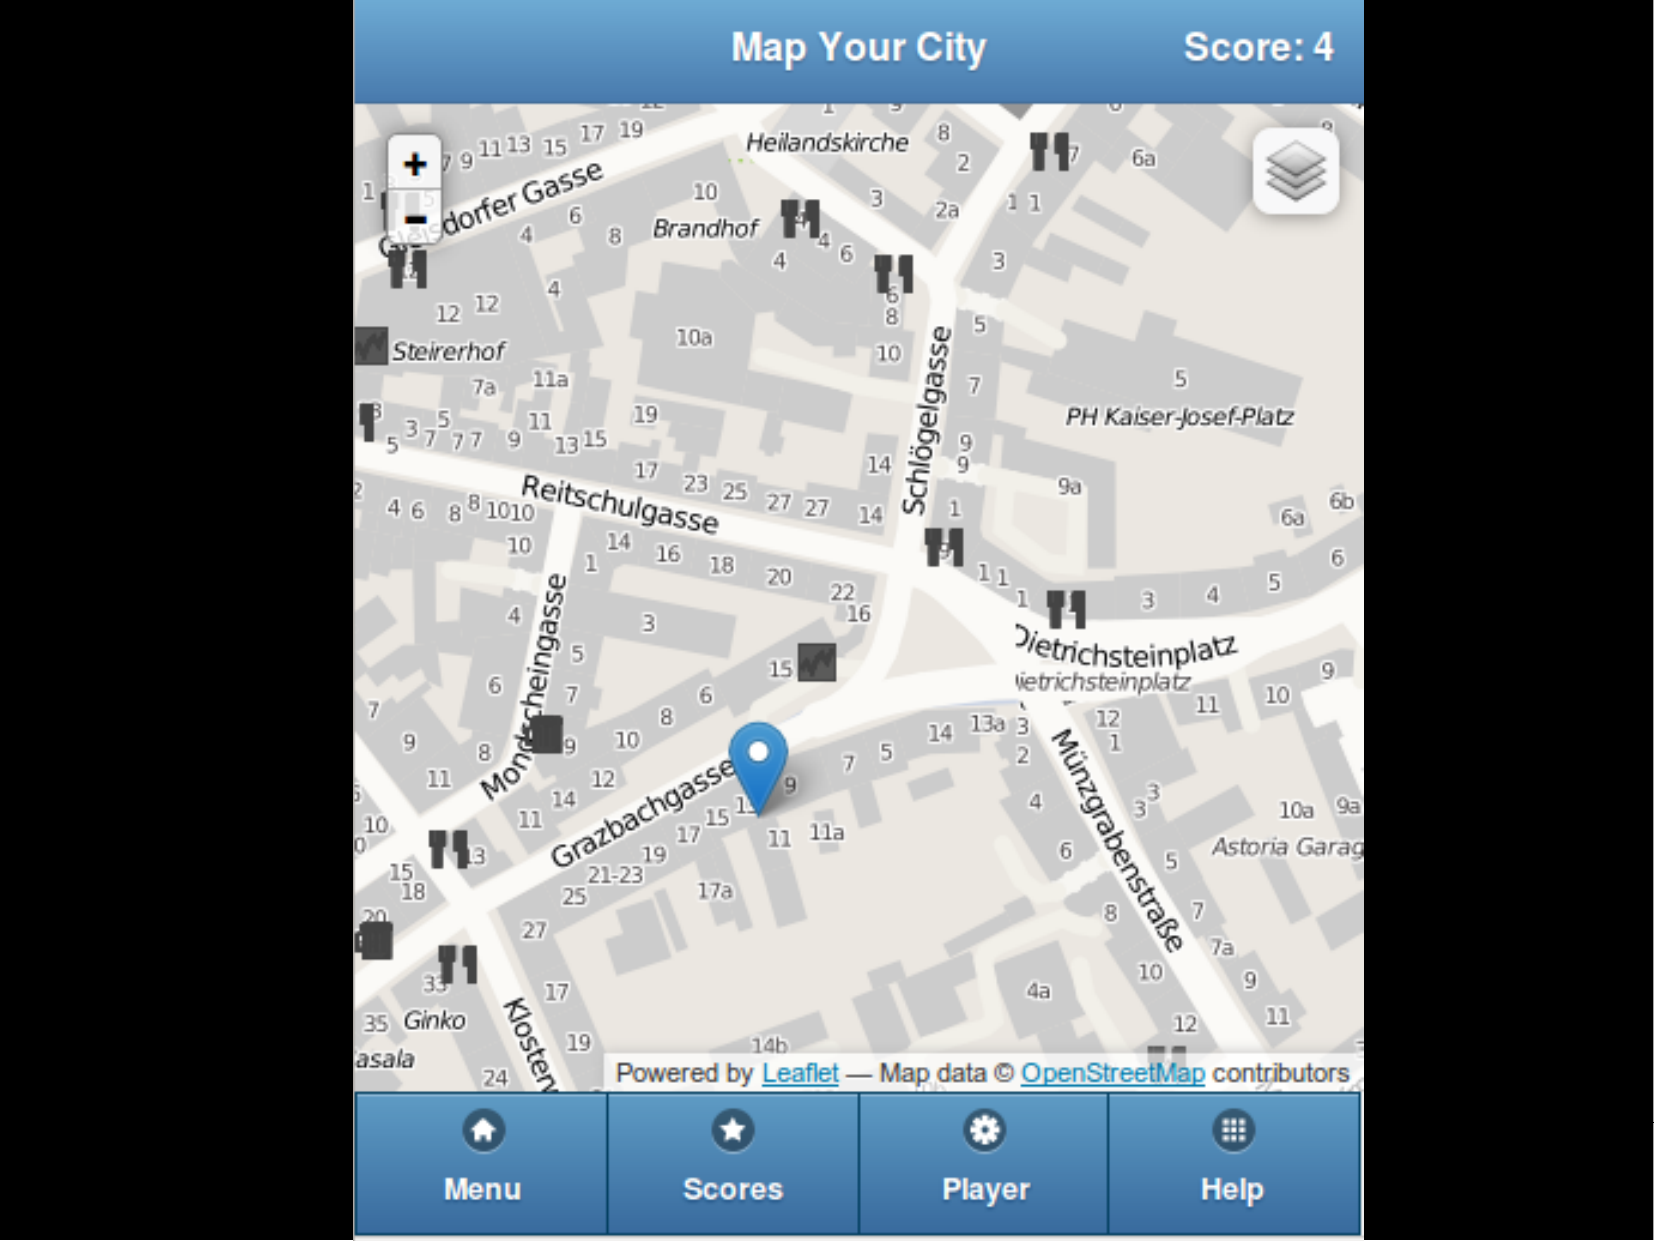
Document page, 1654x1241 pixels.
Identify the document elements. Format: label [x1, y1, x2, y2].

picture [353, 0, 1364, 1241]
